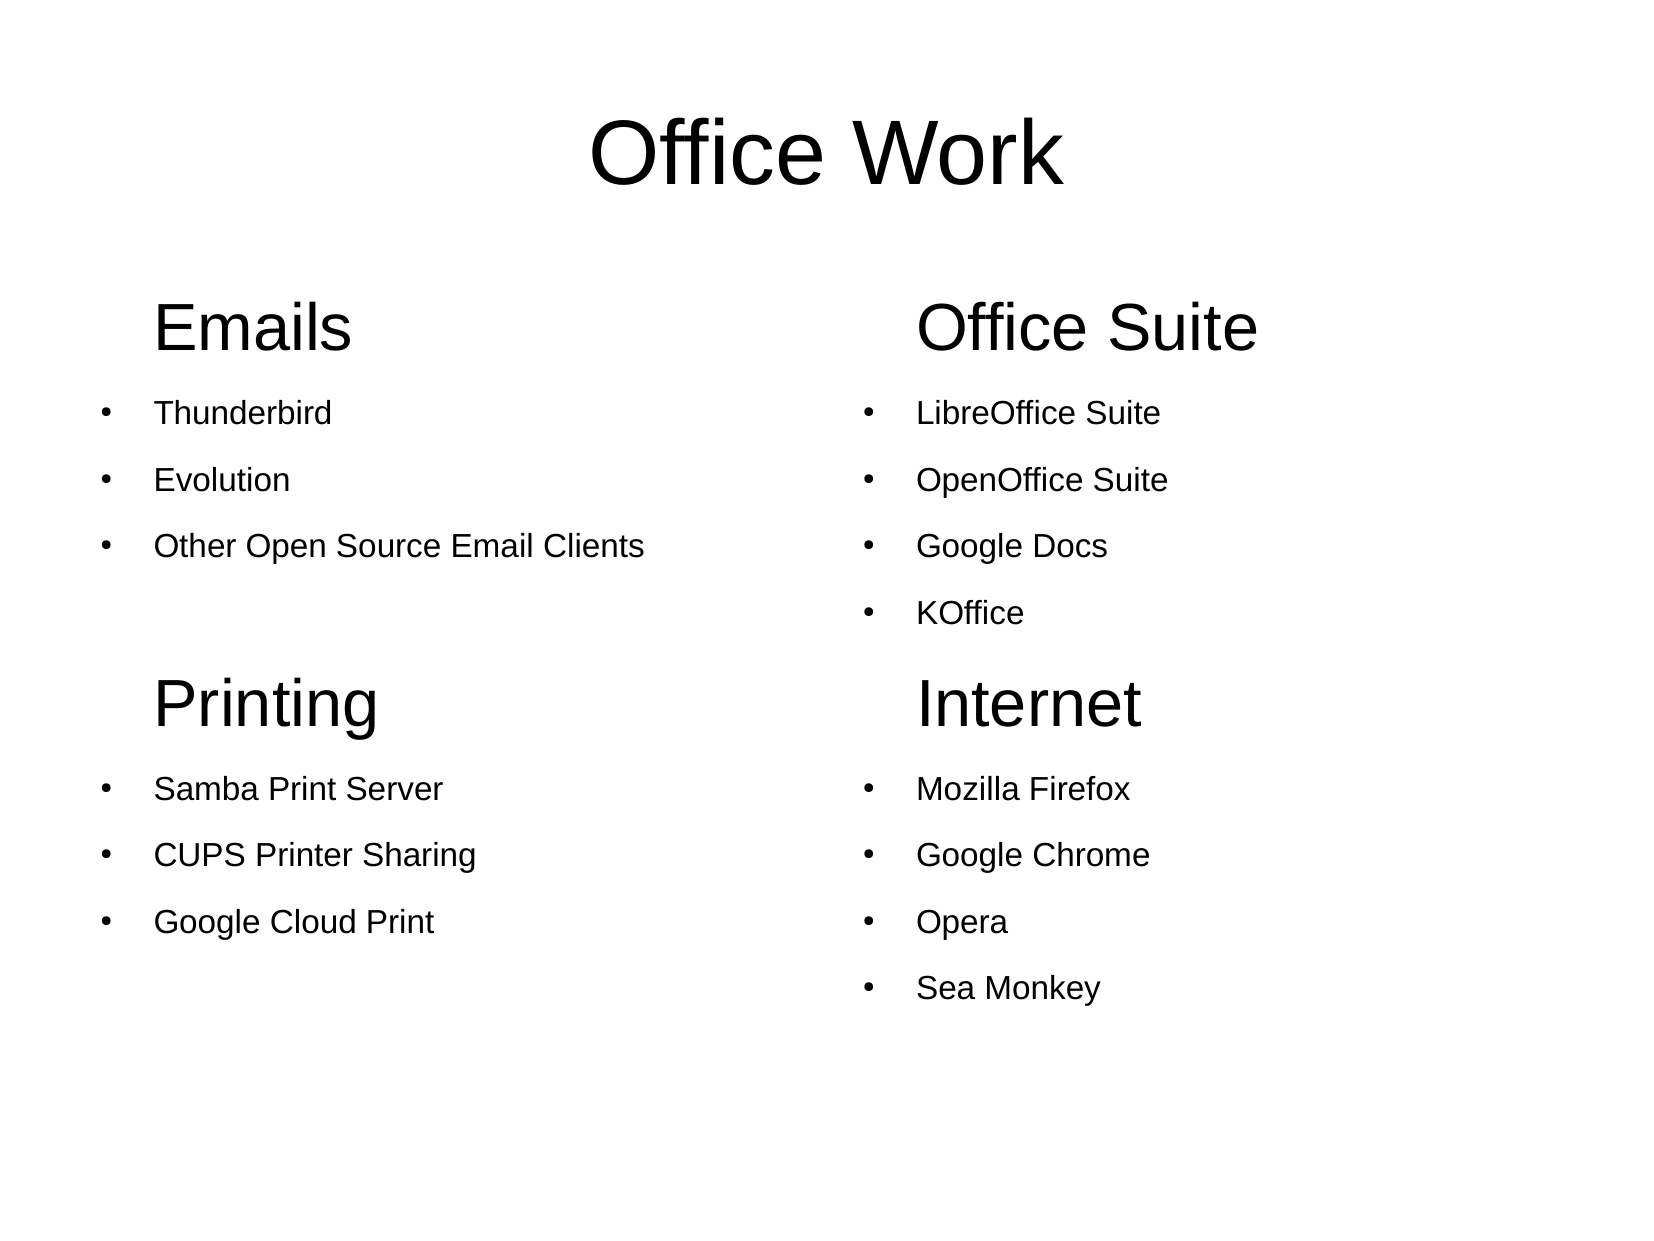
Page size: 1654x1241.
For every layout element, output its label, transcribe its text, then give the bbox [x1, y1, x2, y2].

list Internet Mozilla Firefox Google Chrome Opera Sea Monkey [845, 665, 1572, 1009]
list Printing Samba Print Server CUPS Printer Sharing Google Cloud Print [82, 665, 809, 1009]
title Office Work [82, 49, 1571, 257]
list Office Suite LibreOffice Suite OpenOffice Suite Google Docs KOffice [845, 290, 1572, 634]
list Emails Thunderbird Evolution Other Open Source Email Clients [82, 290, 809, 634]
